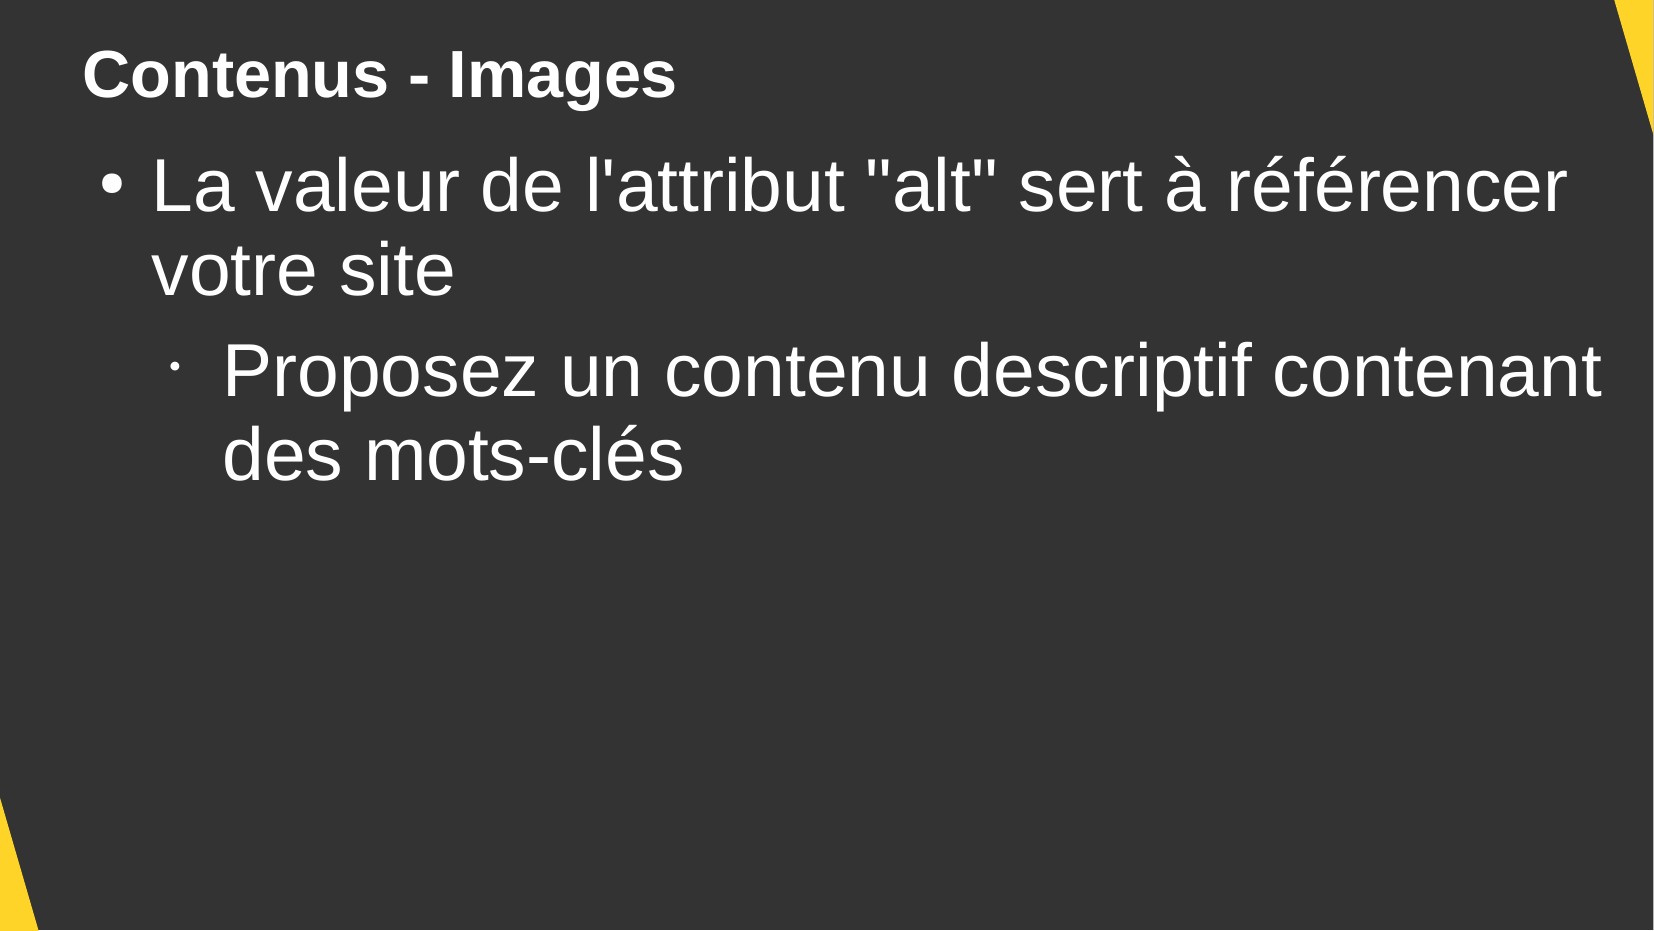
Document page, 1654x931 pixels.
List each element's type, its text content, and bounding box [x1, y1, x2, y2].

title Contenus - Images [82, 36, 1651, 130]
text_box [0, 797, 39, 931]
text_box [1614, 0, 1654, 137]
list La valeur de l'attribut "alt" sert à référencer votre site Proposez un contenu descriptif contenant des mots-clés [80, 143, 1630, 764]
